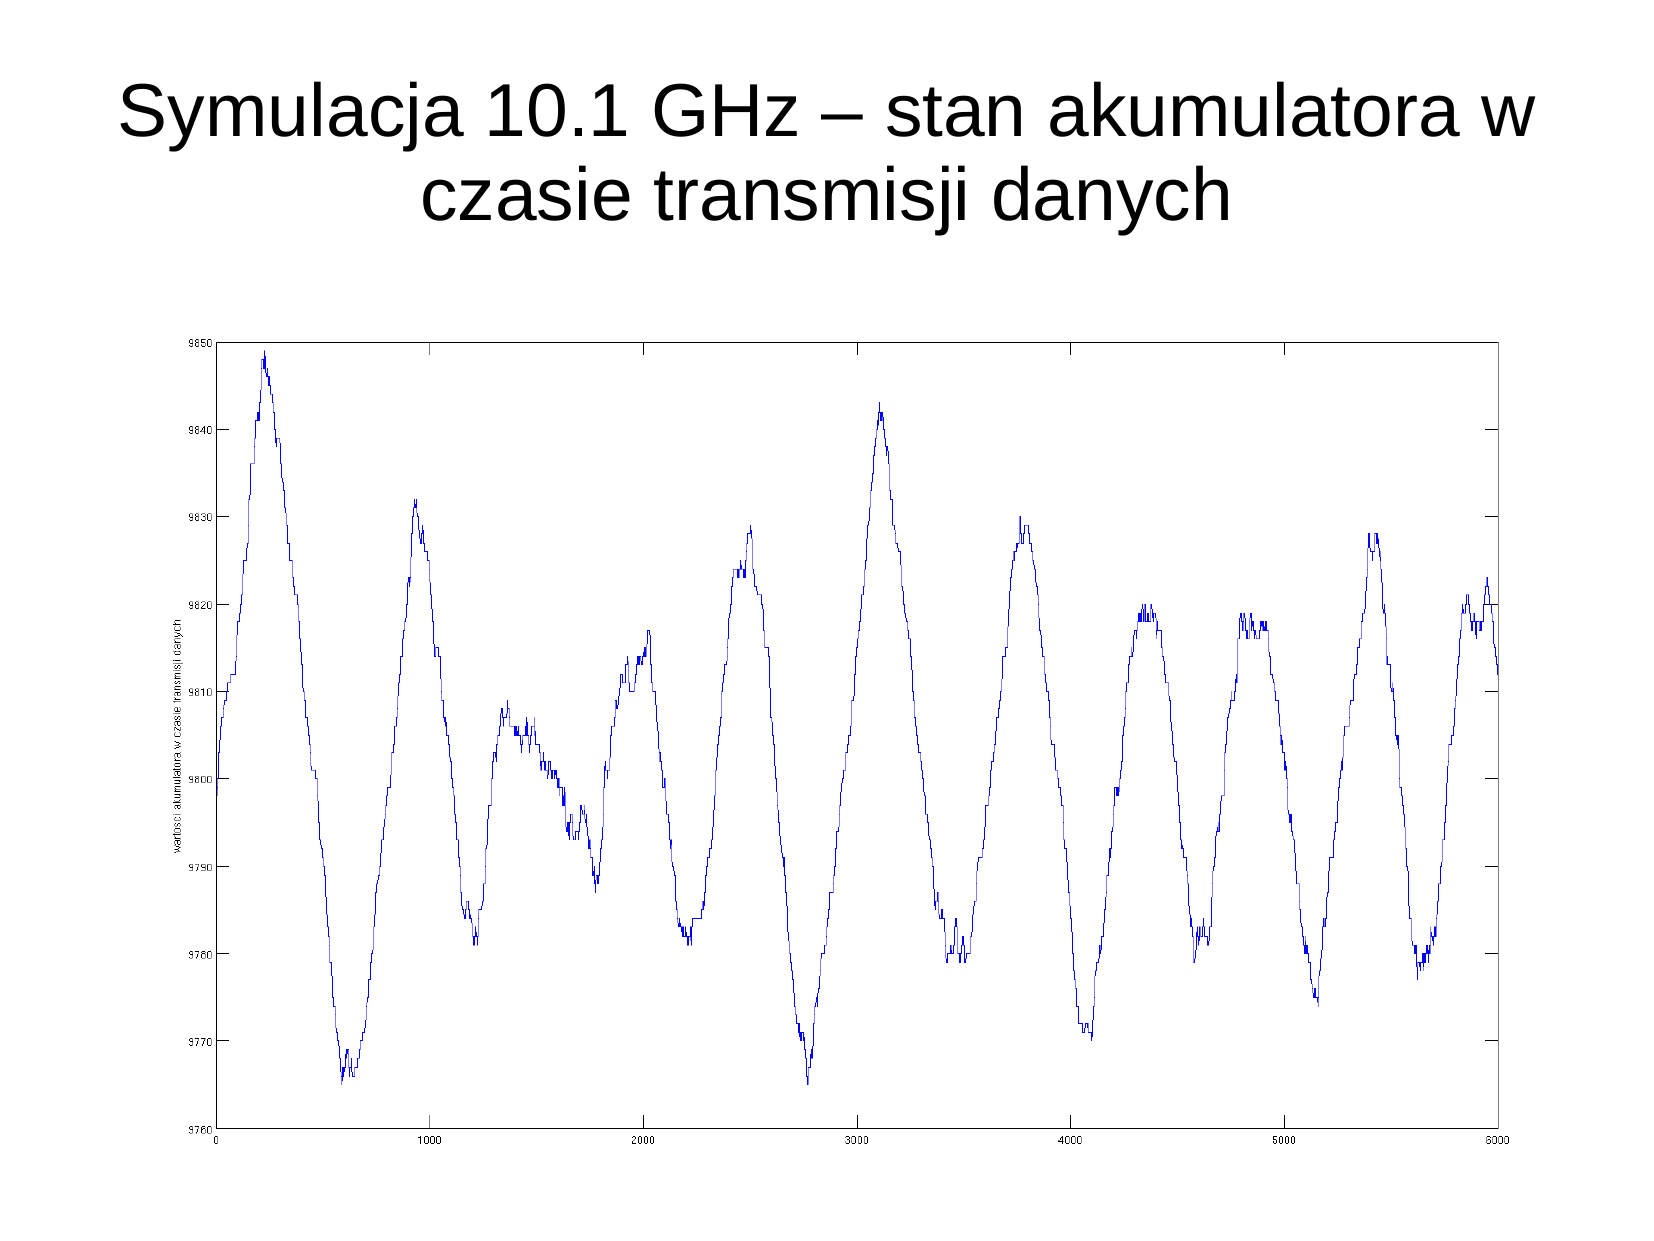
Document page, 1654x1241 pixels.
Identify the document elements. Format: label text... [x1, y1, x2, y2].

title Symulacja 10.1 GHz – stan akumulatora w czasie transmisji danych [82, 49, 1571, 257]
picture [0, 269, 1654, 1234]
